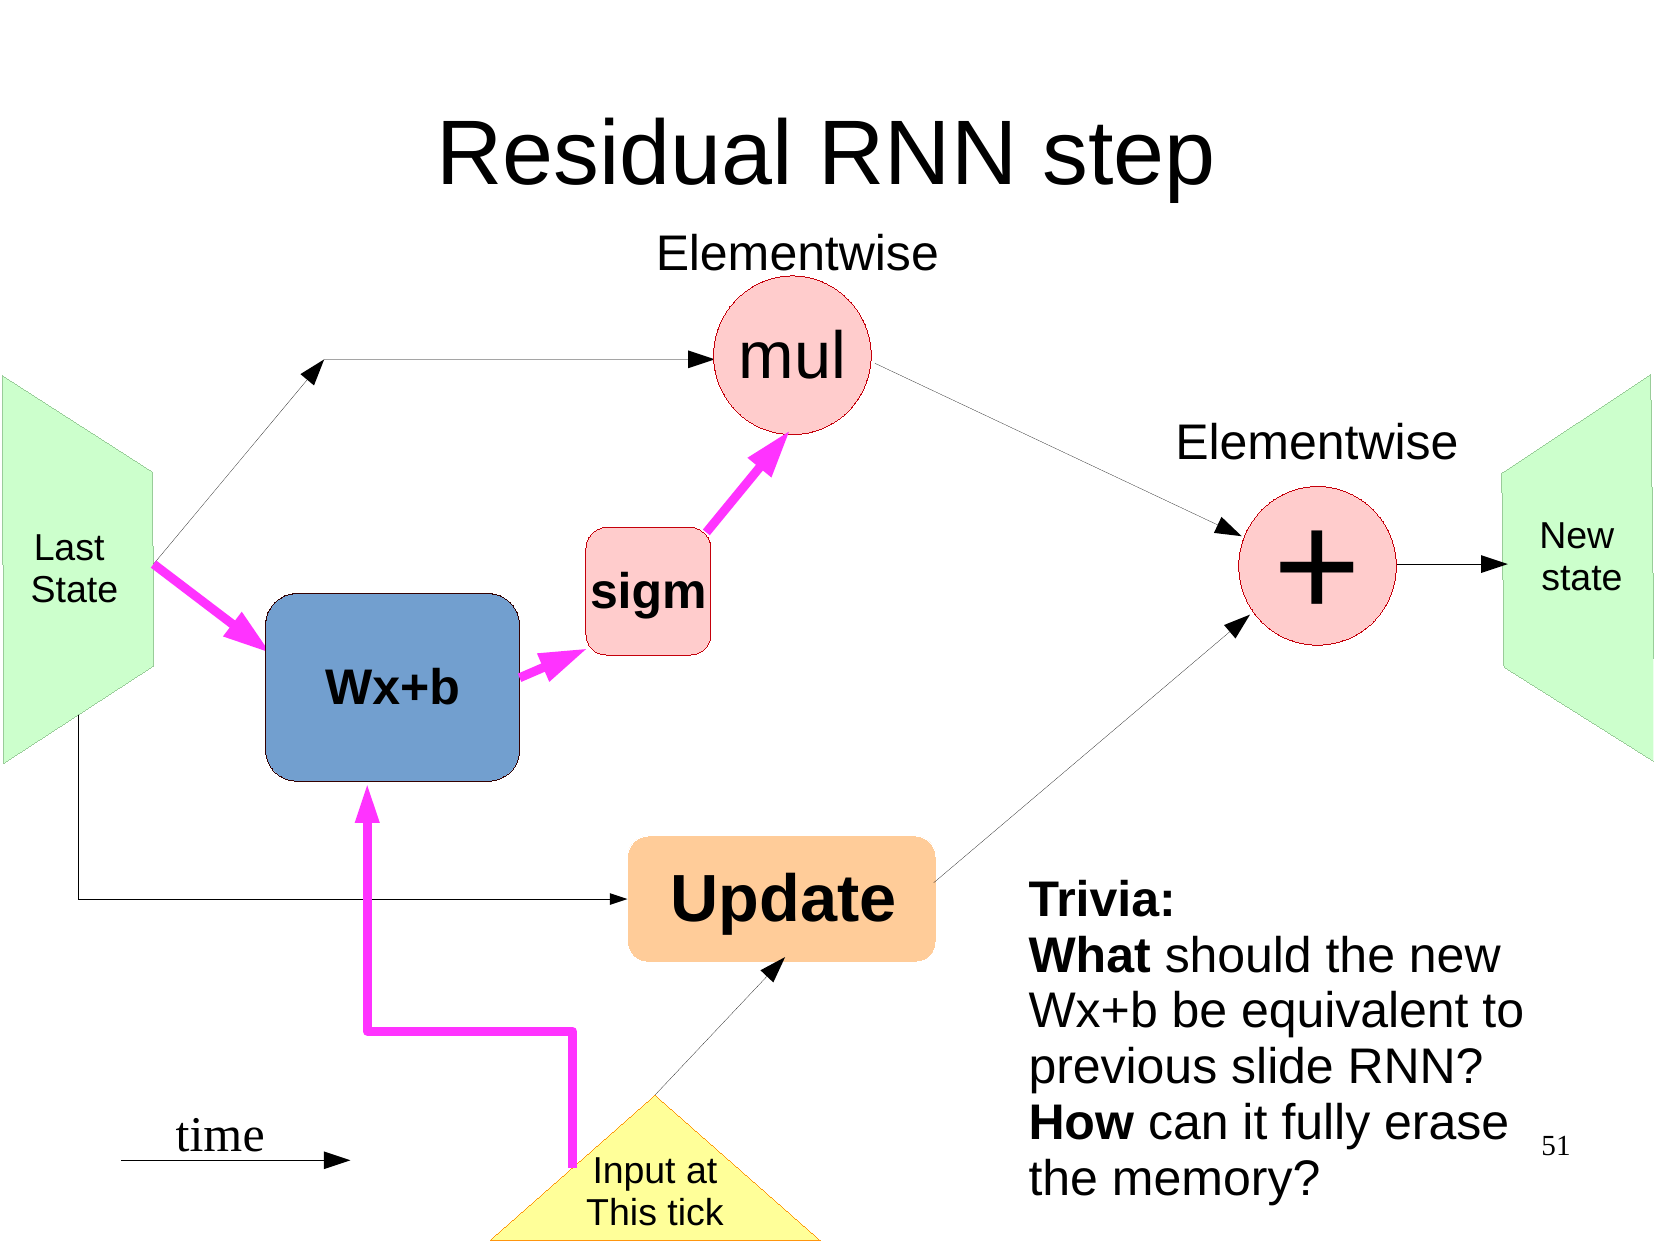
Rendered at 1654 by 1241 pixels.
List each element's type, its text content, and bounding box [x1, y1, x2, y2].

text_box mul [713, 289, 872, 435]
text_box Update [656, 853, 913, 944]
text_box Elementwise [640, 217, 954, 289]
text_box [1501, 374, 1653, 507]
text_box Last State [0, 519, 169, 661]
text_box Elementwise [1160, 406, 1474, 478]
title Residual RNN step [82, 49, 1571, 257]
text_box Wx+b [265, 593, 520, 782]
text_box Trivia: What should the new Wx+b be equivalent to previous slide RNN? How can it fully erase the memory? [1013, 863, 1552, 1217]
text_box [3, 661, 154, 764]
text_box [627, 835, 937, 963]
text_box Last State [158, 547, 169, 569]
text_box Input at This tick [490, 1095, 821, 1241]
text_box + [1238, 486, 1397, 646]
text_box [2, 375, 153, 519]
text_box New state [1483, 507, 1654, 606]
text_box [1503, 606, 1654, 762]
text_box time [160, 1107, 280, 1164]
text_box sigm [585, 527, 711, 656]
